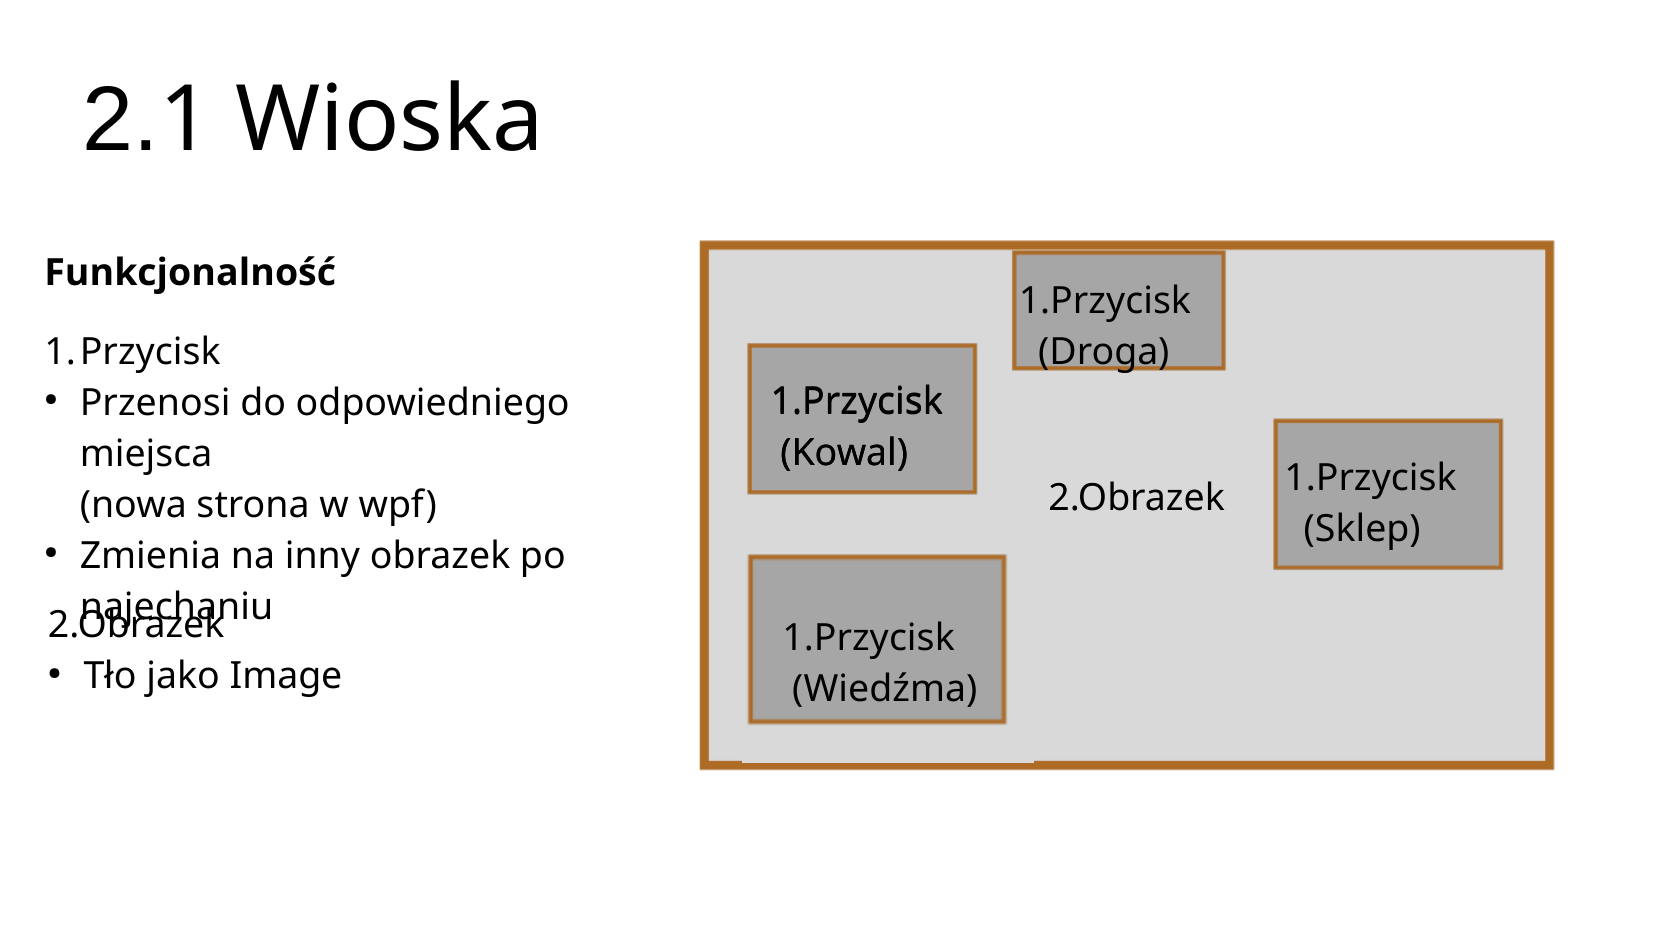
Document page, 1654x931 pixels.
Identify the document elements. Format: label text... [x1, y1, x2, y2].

text_box 1.Przycisk (Droga) [1003, 265, 1270, 372]
text_box Funkcjonalność [29, 238, 443, 345]
text_box 1.Przycisk (Wiedźma) [767, 602, 1017, 709]
text_box 2.Obrazek Tło jako Image [33, 590, 395, 697]
picture [679, 202, 1595, 790]
text_box Przycisk Przenosi do odpowiedniego miejsca (nowa strona w wpf) Zmienia na inny obrazek po najechaniu [29, 265, 709, 645]
text_box 1.Przycisk (Sklep) [1269, 442, 1536, 549]
title 2.1 Wioska [82, 37, 1571, 193]
text_box 1.Przycisk (Kowal) [755, 366, 975, 473]
